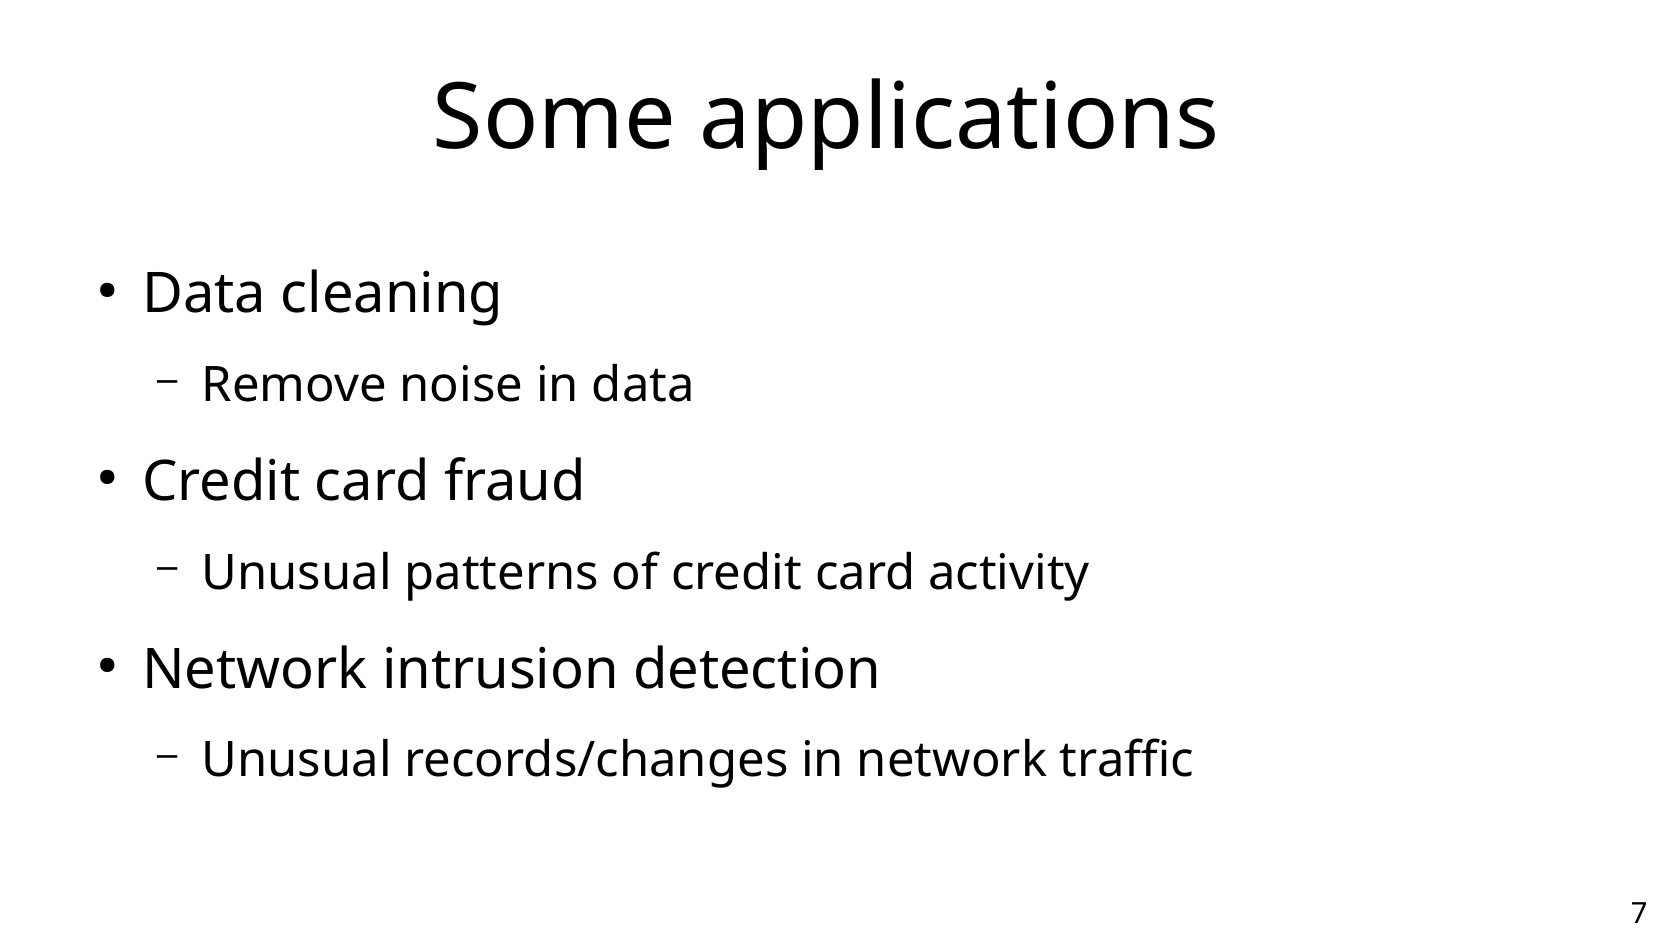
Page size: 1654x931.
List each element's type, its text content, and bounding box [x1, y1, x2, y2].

title Some applications [82, 1, 1571, 226]
list Data cleaning Remove noise in data Credit card fraud Unusual patterns of credit card activity Network intrusion detection Unusual records/changes in network traffic [82, 253, 1571, 793]
